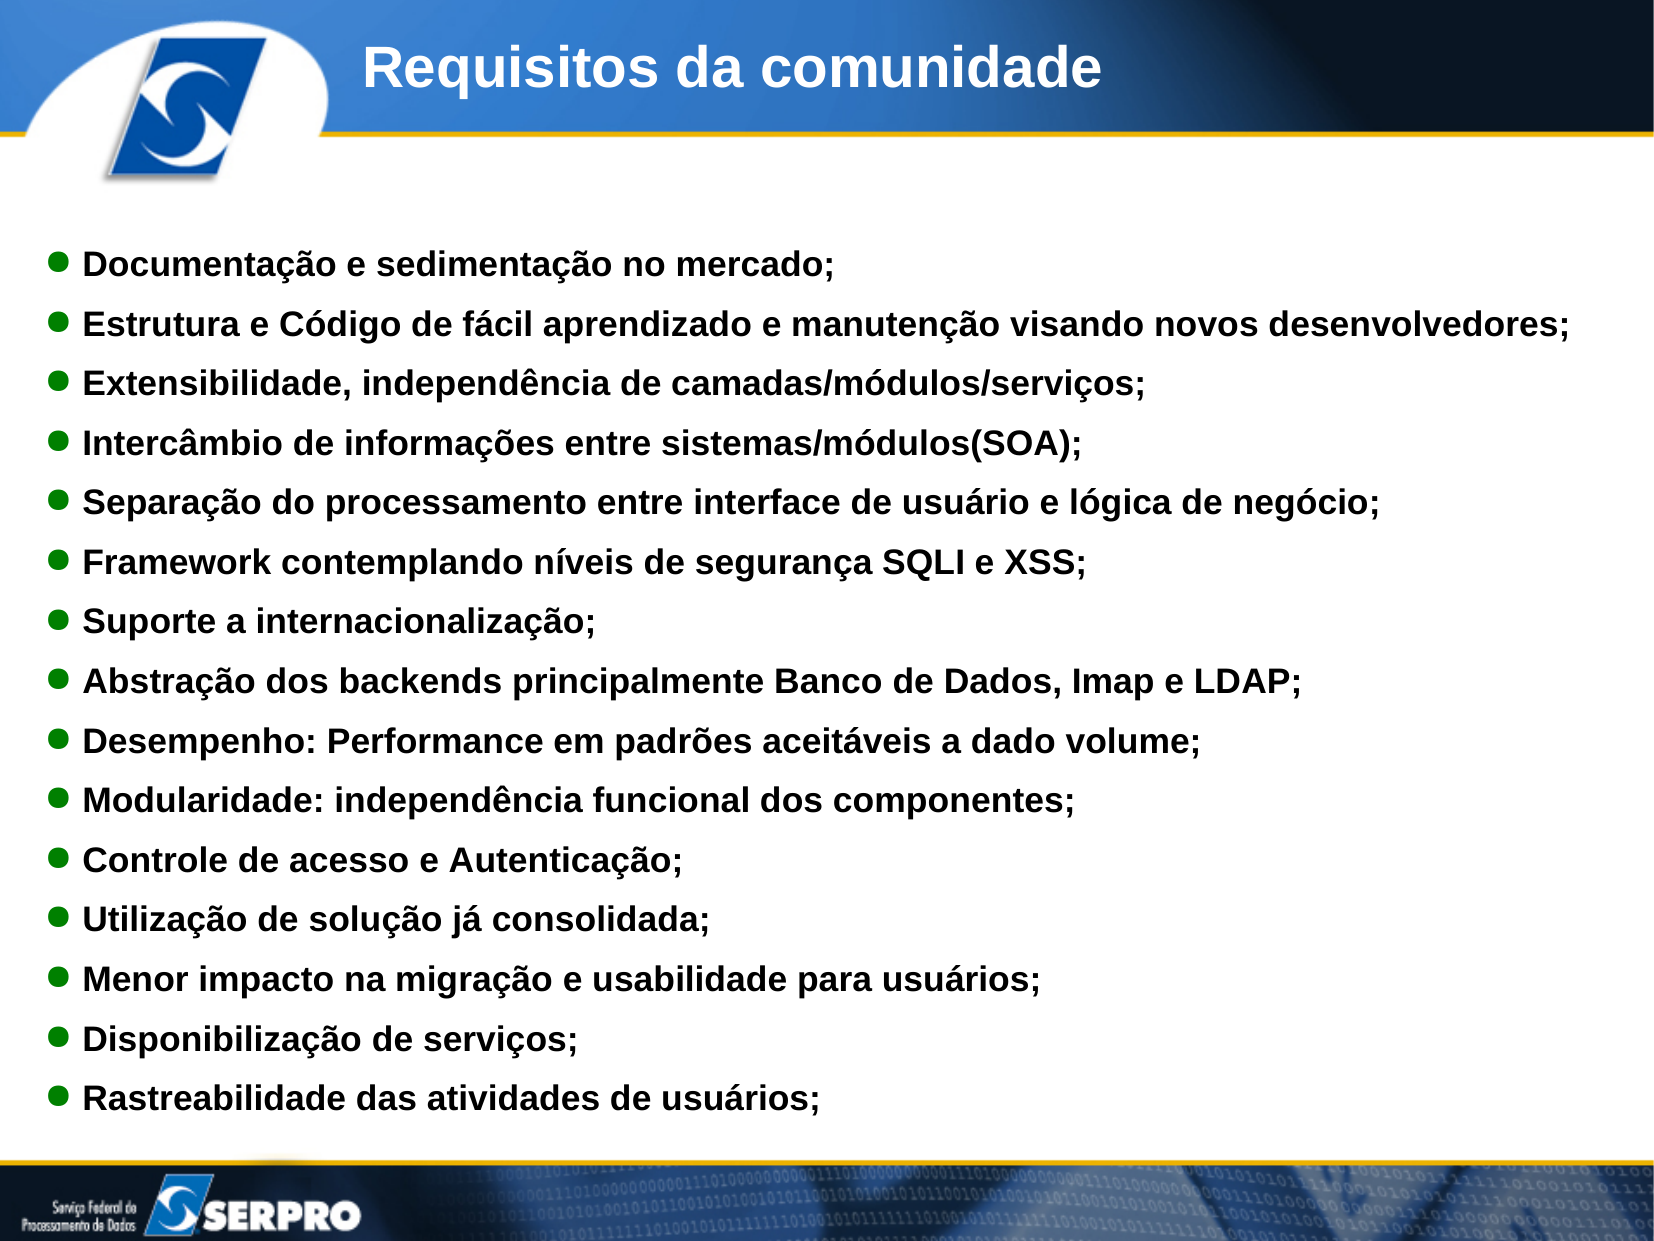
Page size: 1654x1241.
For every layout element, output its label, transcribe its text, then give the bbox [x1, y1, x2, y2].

text_box Documentação e sedimentação no mercado; Estrutura e Código de fácil aprendizado e manutenção visando novos desenvolvedores; Extensibilidade, independência de camadas/módulos/serviços; Intercâmbio de informações entre sistemas/módulos(SOA); Separação do processamento entre interface de usuário e lógica de negócio; Framework contemplando níveis de segurança SQLI e XSS; Suporte a internacionalização; Abstração dos backends principalmente Banco de Dados, Imap e LDAP; Desempenho: Performance em padrões aceitáveis a dado volume; Modularidade: independência funcional dos componentes; Controle de acesso e Autenticação; Utilização de solução já consolidada; Menor impacto na migração e usabilidade para usuários; Disponibilização de serviços; Rastreabilidade das atividades de usuários; [29, 177, 1625, 1126]
picture [0, 0, 1654, 1241]
title Requisitos da comunidade [362, 32, 1604, 102]
